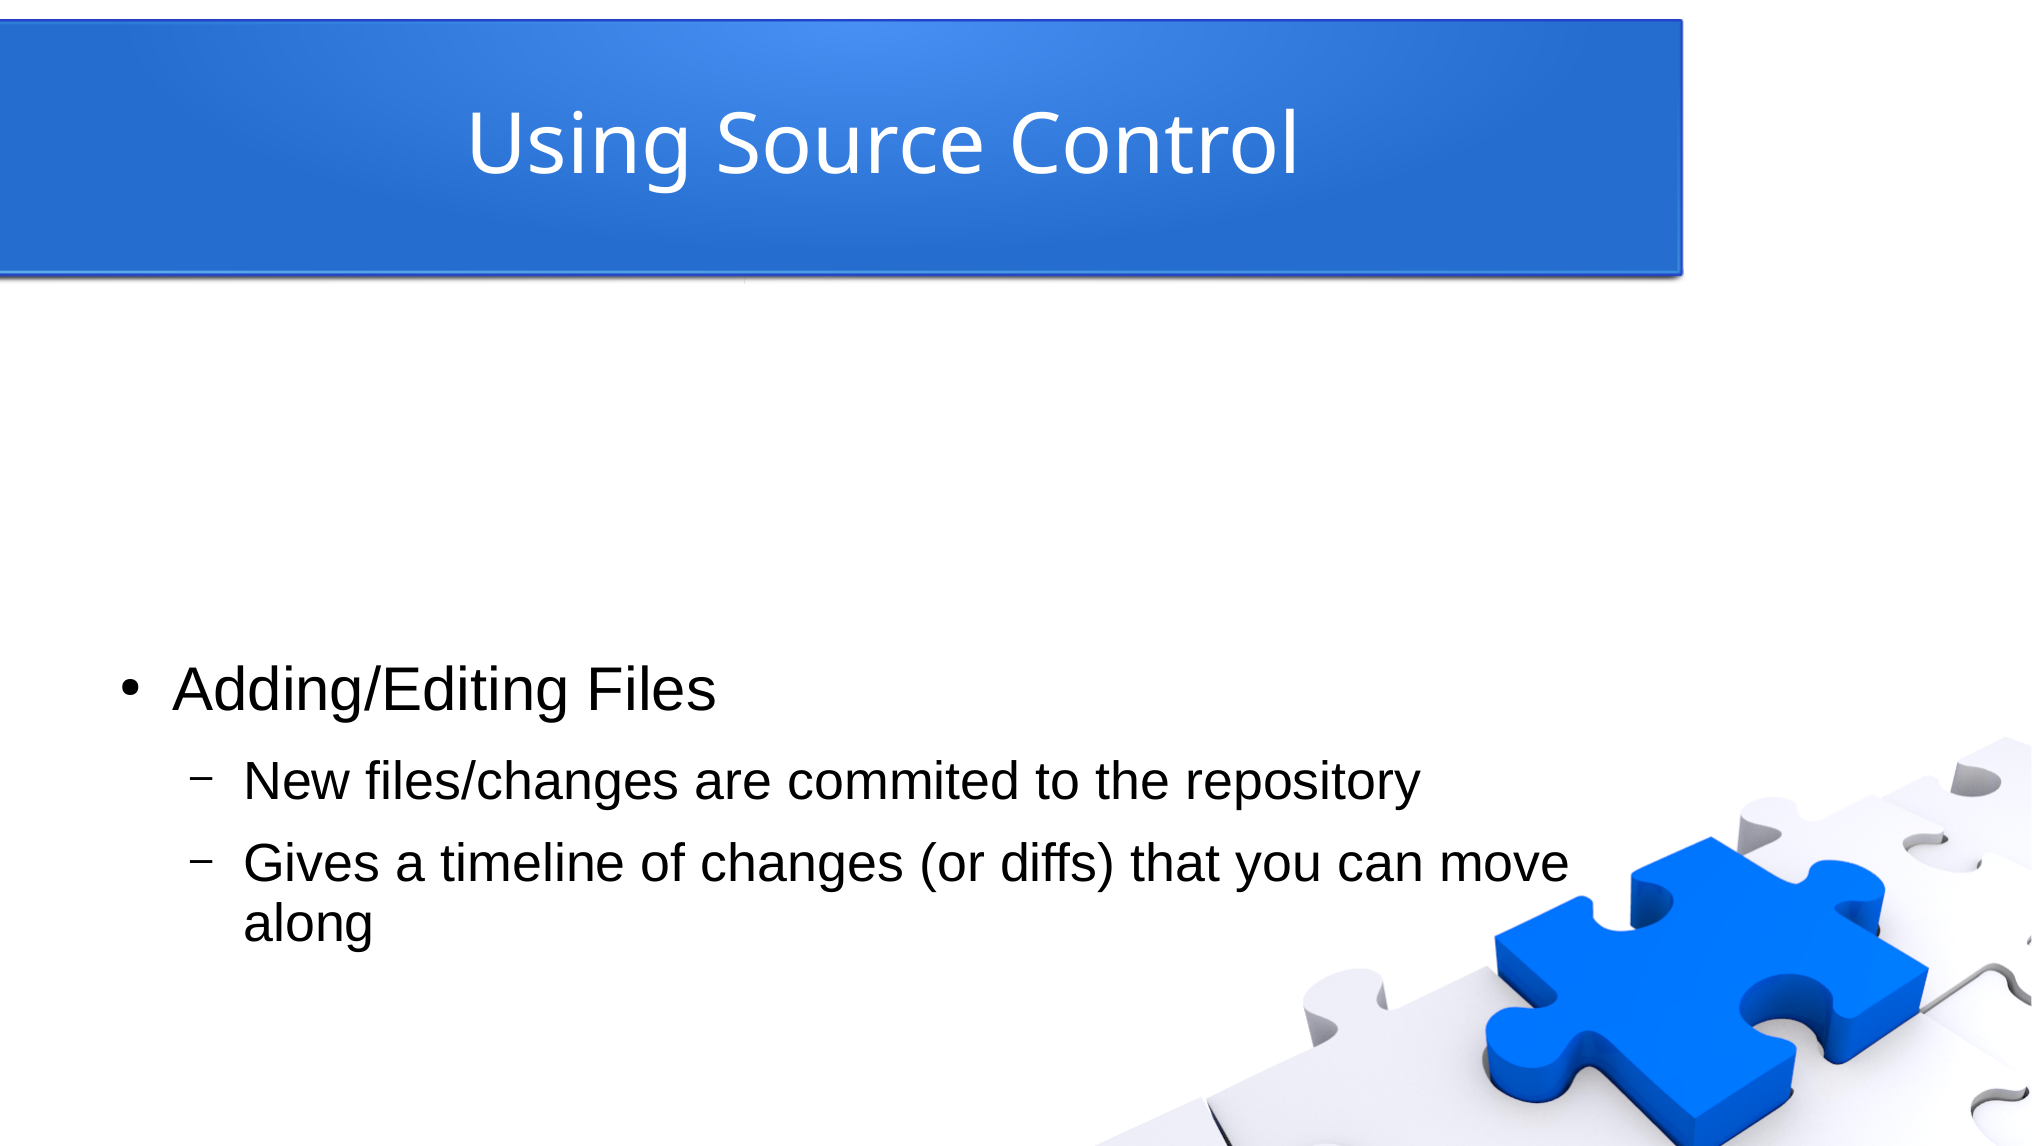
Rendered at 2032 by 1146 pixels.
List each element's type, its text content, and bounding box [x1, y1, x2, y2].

picture [0, 19, 1689, 284]
picture [291, 307, 2032, 1146]
title Using Source Control [101, 45, 1666, 237]
list Adding/Editing Files New files/changes are commited to the repository Gives a timeline of changes (or diffs) that you can move along [101, 654, 1619, 971]
